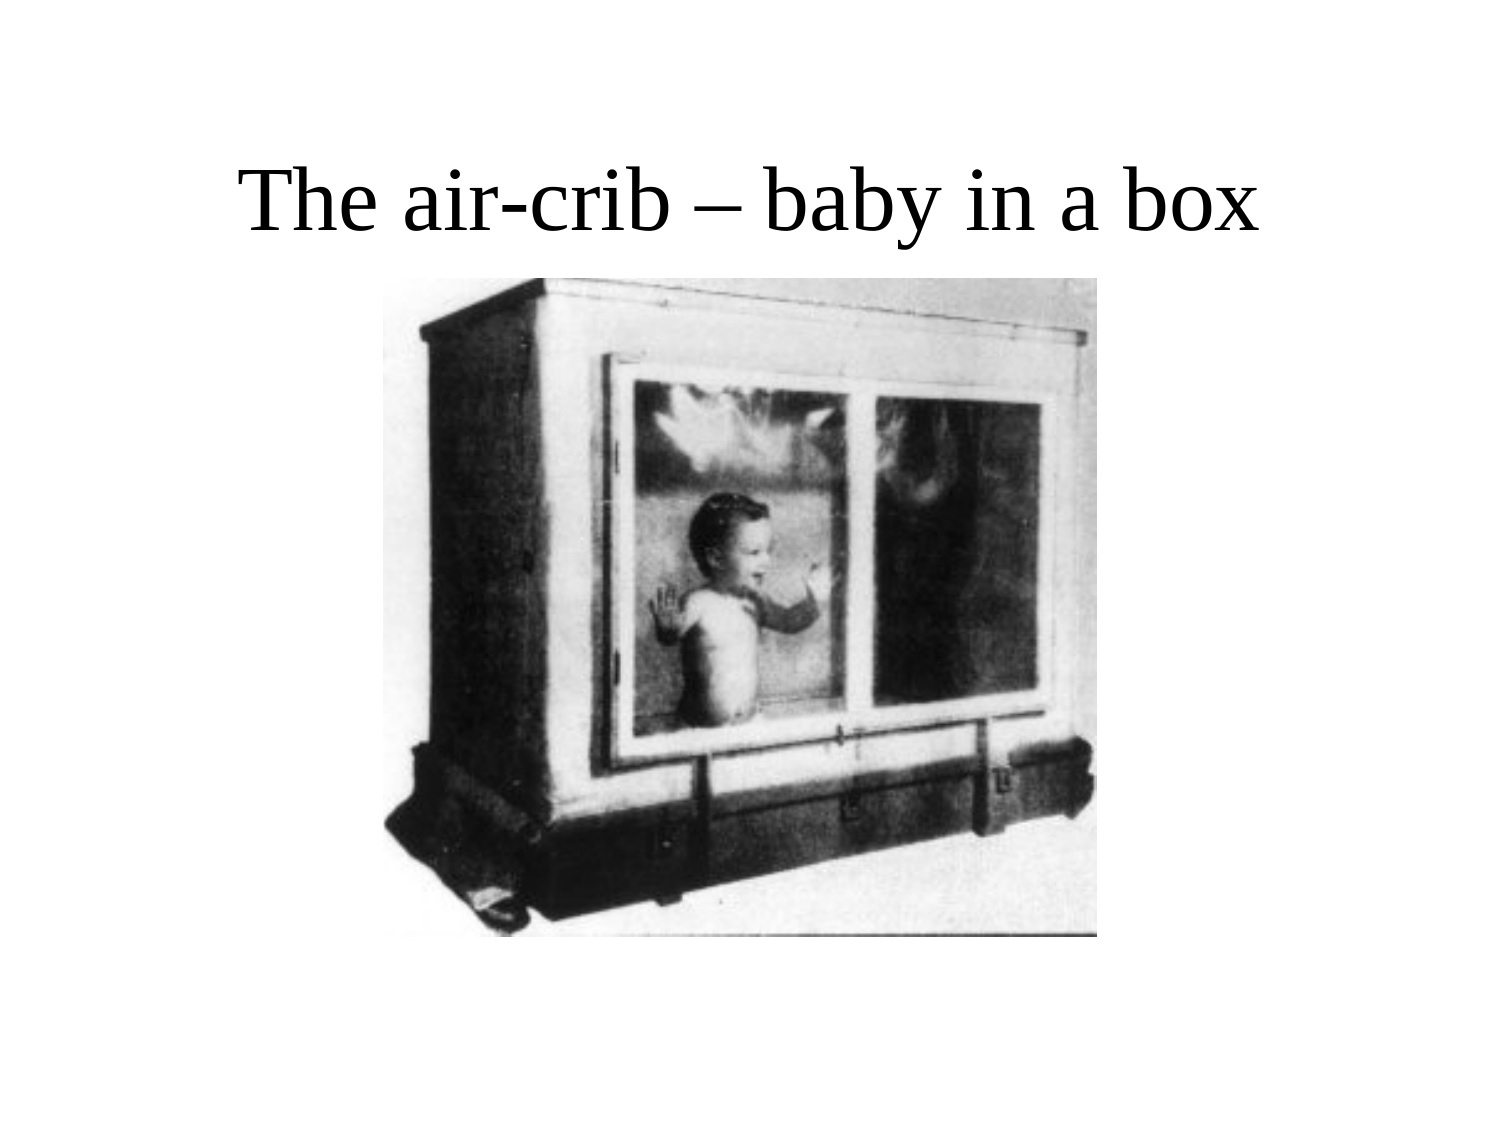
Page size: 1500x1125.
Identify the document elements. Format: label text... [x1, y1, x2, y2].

picture [383, 288, 1097, 937]
title The air-crib – baby in a box [112, 99, 1388, 288]
